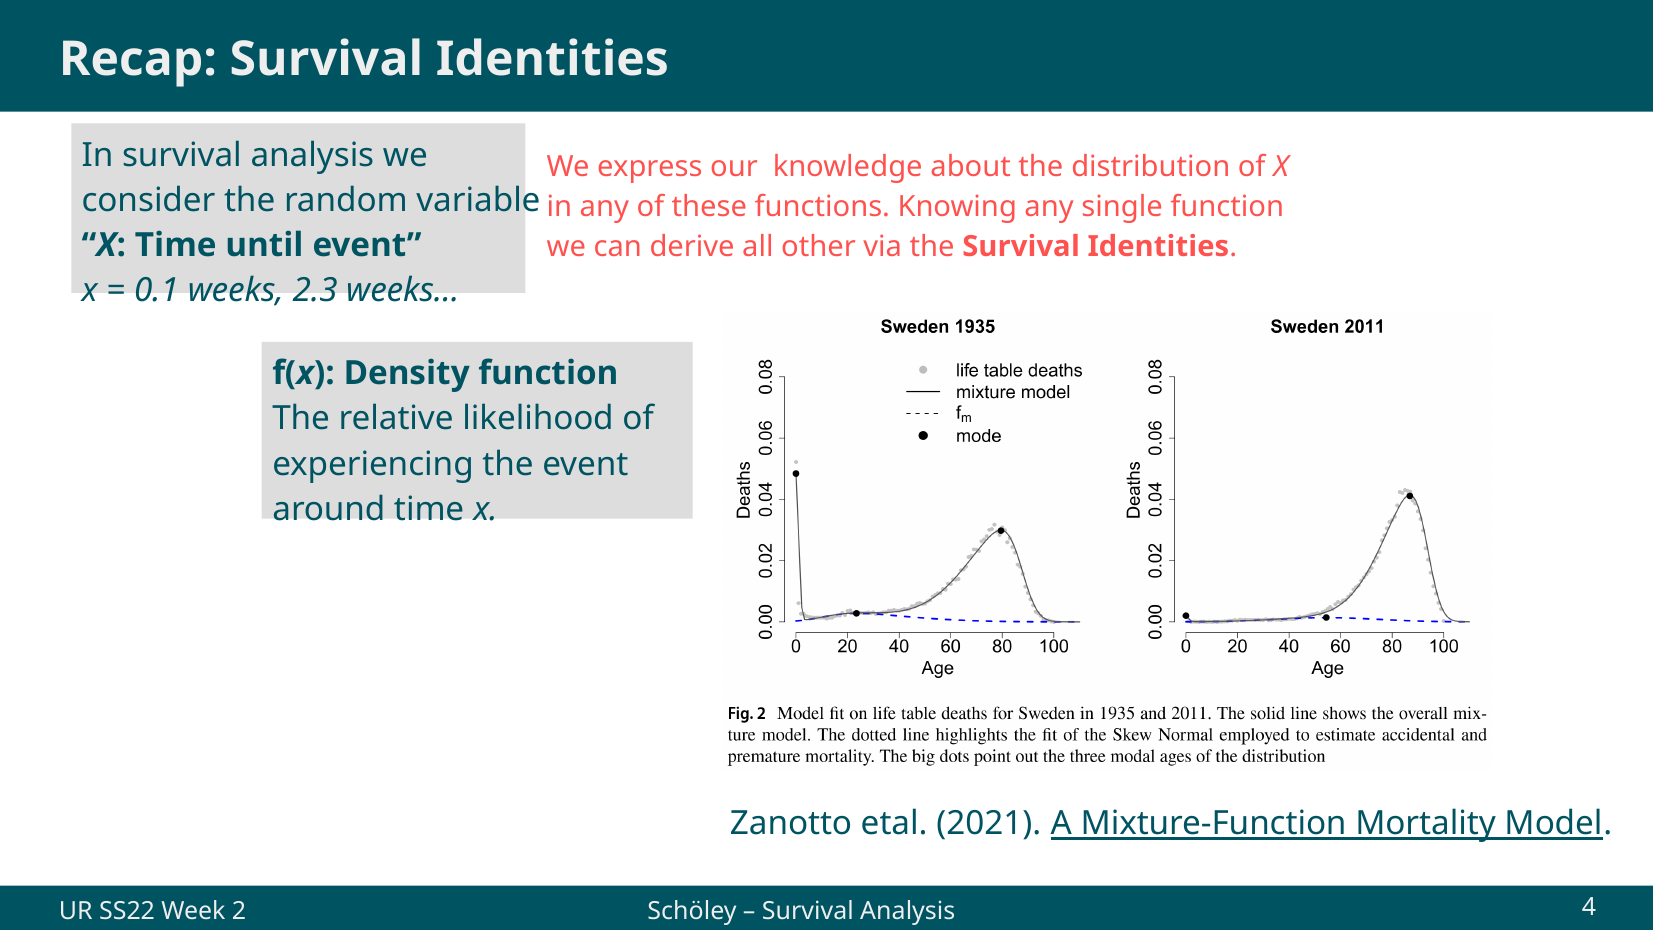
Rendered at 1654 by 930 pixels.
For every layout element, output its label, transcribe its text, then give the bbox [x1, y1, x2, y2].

text_box We express our knowledge about the distribution of X in any of these functions. Knowing any single function we can derive all other via the Survival Identities. [531, 138, 1321, 257]
title Recap: Survival Identities [58, 0, 1594, 117]
text_box f(x): Density function The relative likelihood of experiencing the event around time x. [257, 341, 693, 552]
picture [723, 311, 1492, 771]
text_box In survival analysis we consider the random variable “X: Time until event” x = 0.1 weeks, 2.3 weeks… [66, 123, 526, 293]
text_box Zanotto etal. (2021). A Mixture‑Function Mortality Model. [715, 791, 1653, 905]
